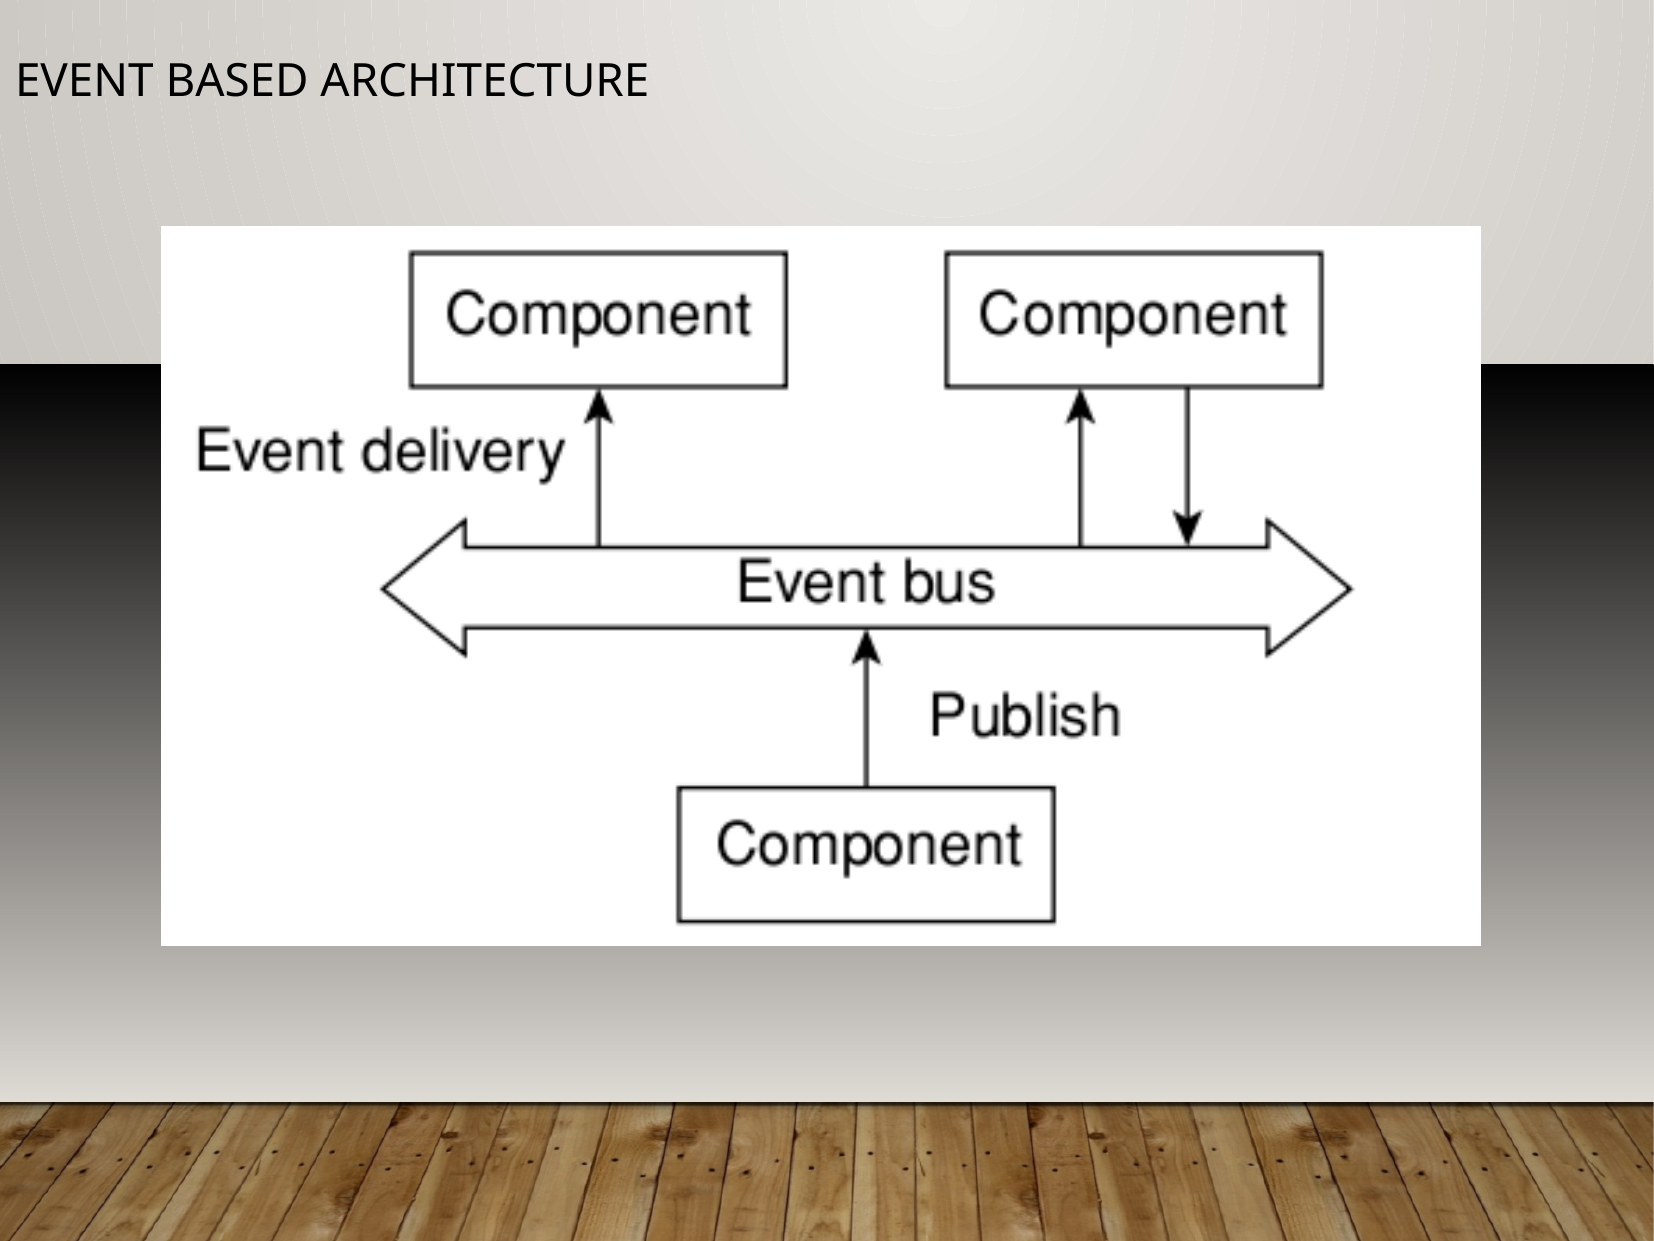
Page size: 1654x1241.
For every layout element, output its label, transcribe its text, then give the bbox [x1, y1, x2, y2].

picture [161, 226, 1481, 946]
title Event Based Architecture [0, 49, 1654, 257]
